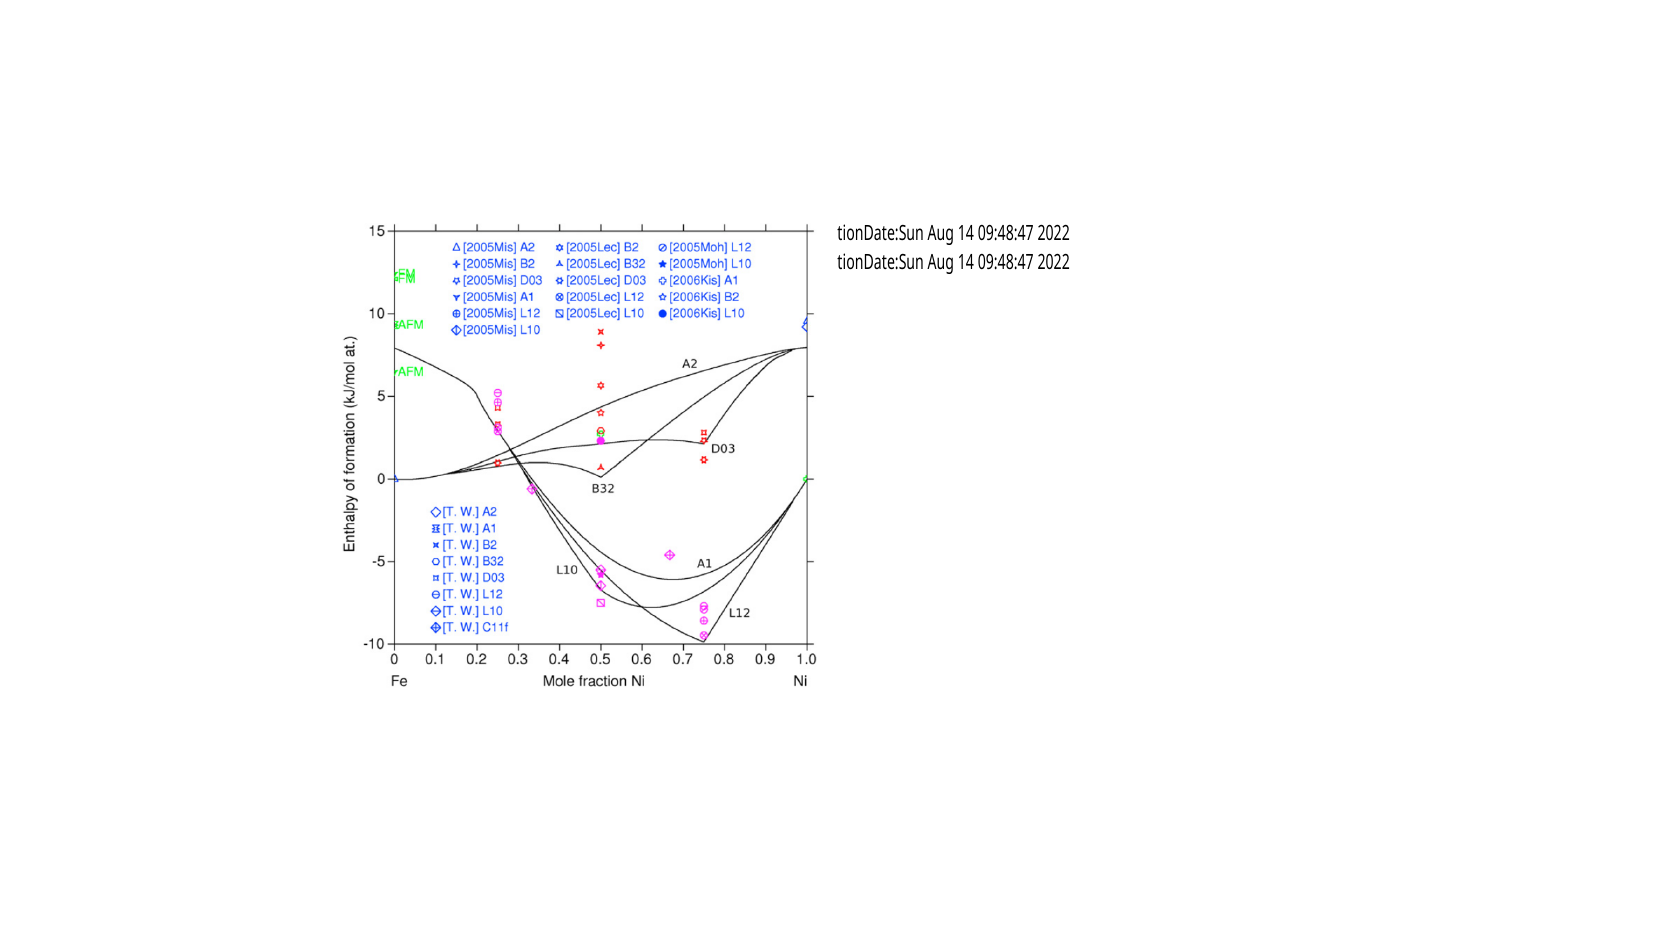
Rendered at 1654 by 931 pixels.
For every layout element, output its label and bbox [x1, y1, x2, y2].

picture [837, 218, 1326, 695]
picture [339, 217, 827, 693]
